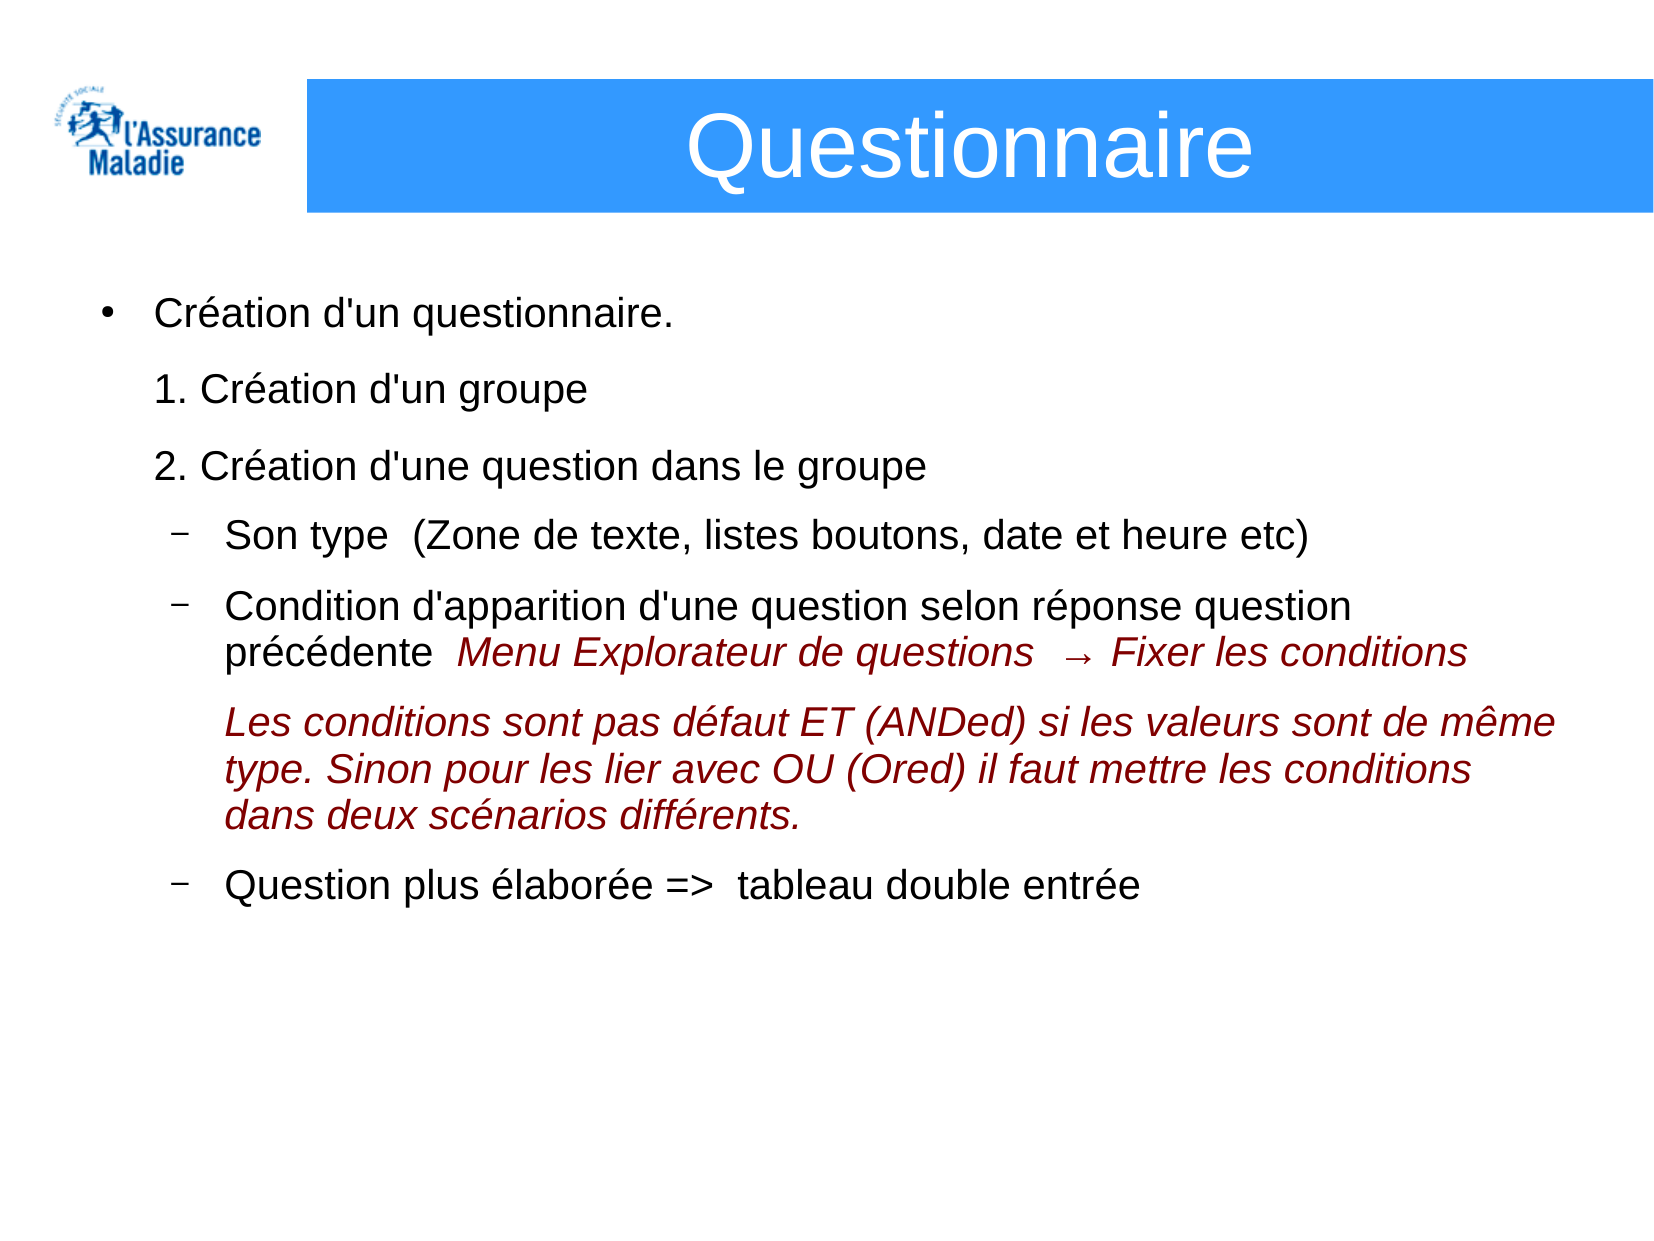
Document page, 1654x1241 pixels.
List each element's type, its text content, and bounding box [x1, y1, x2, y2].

title Questionnaire [307, 79, 1654, 213]
picture [33, 82, 261, 177]
list Création d'un questionnaire. 1. Création d'un groupe 2. Création d'une question dans le groupe Son type (Zone de texte, listes boutons, date et heure etc) Condition d'apparition d'une question selon réponse question précédente Menu Explorateur de questions → Fixer les conditions Les conditions sont pas défaut ET (ANDed) si les valeurs sont de même type. Sinon pour les lier avec OU (Ored) il faut mettre les conditions dans deux scénarios différents. Question plus élaborée => tableau double entrée [82, 290, 1571, 1010]
